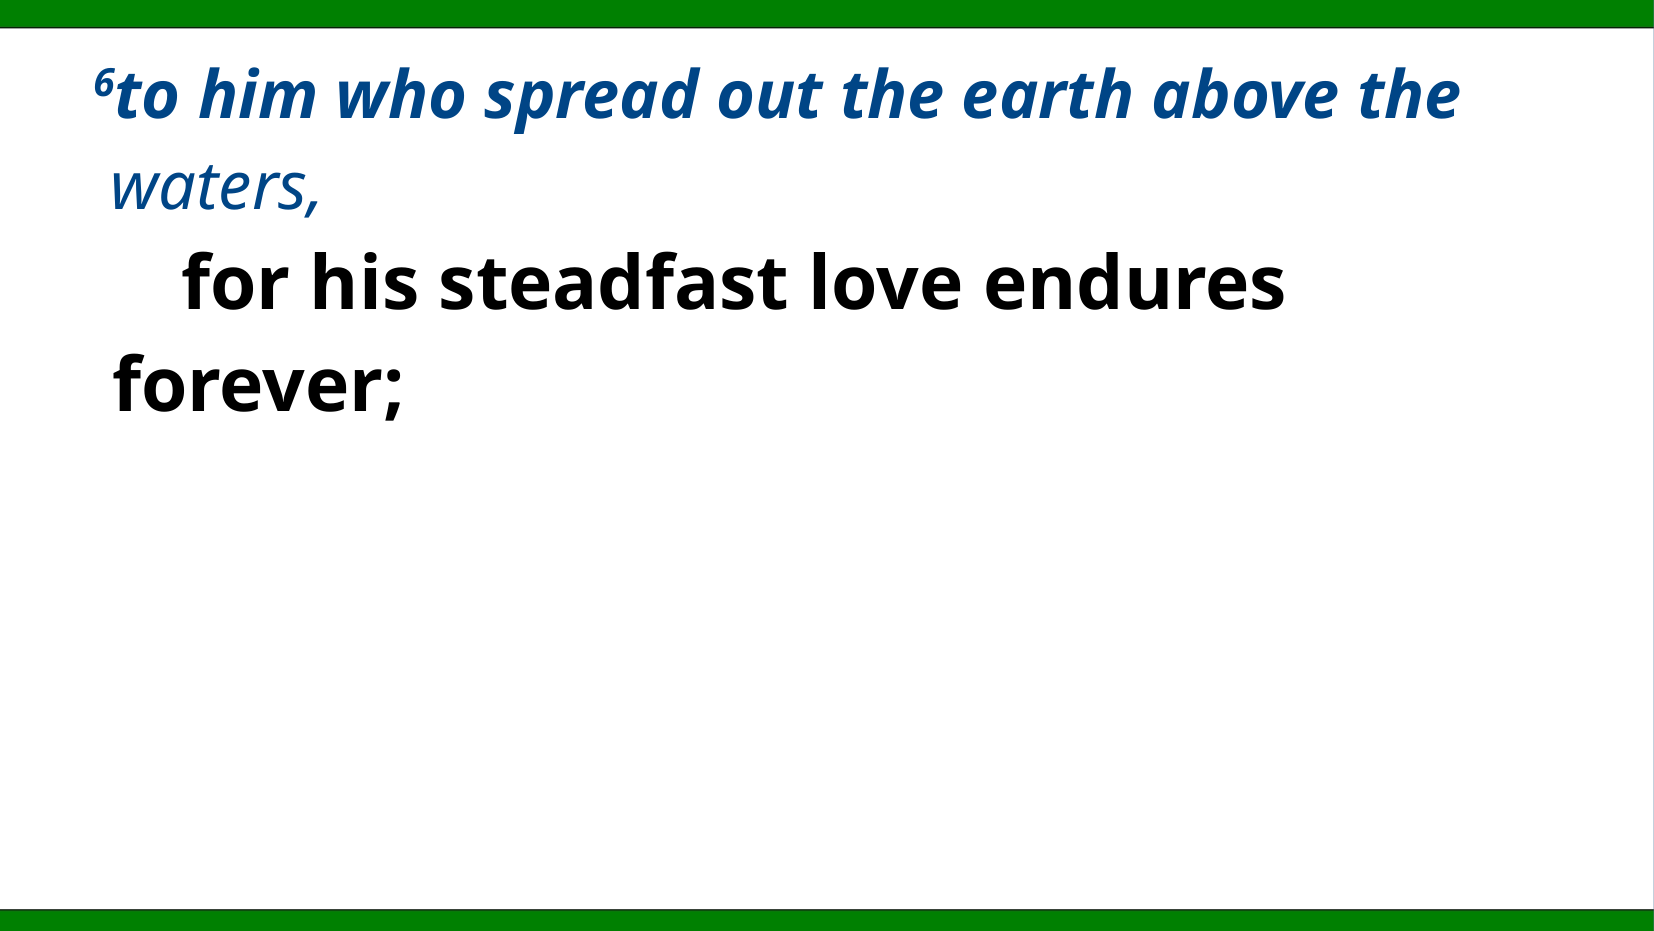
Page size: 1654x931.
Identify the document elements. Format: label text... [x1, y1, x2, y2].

text_box 6to him who spread out the earth above the waters, for his steadfast love endures forever; [78, 40, 1565, 371]
picture [0, 0, 1654, 931]
